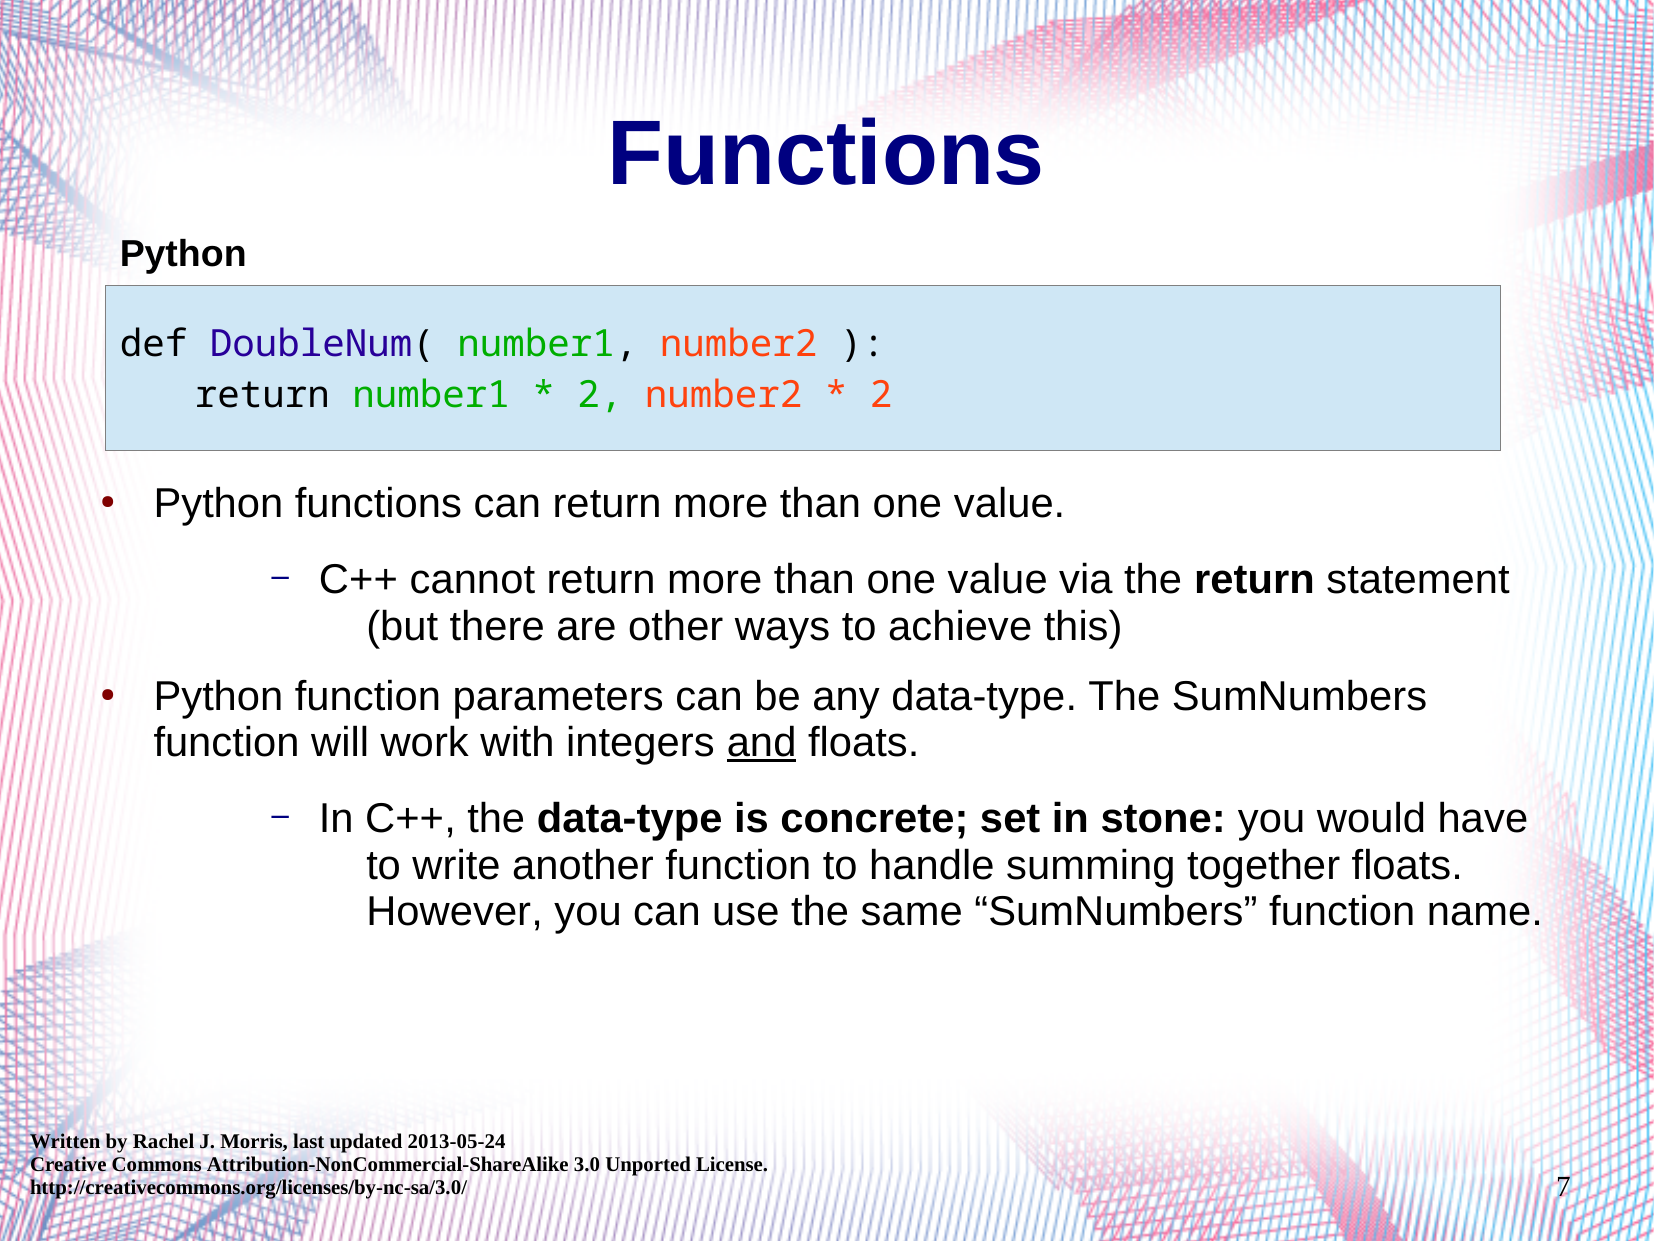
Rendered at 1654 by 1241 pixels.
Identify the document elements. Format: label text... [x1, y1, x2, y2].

text_box Python [105, 225, 796, 282]
picture [0, 0, 1654, 1241]
list Python functions can return more than one value. C++ cannot return more than one value via the return statement (but there are other ways to achieve this) Python function parameters can be any data-type. The SumNumbers function will work with integers and floats. In C++, the data-type is concrete; set in stone: you would have to write another function to handle summing together floats. However, you can use the same “SumNumbers” function name. [82, 480, 1571, 1010]
text_box def DoubleNum( number1, number2 ): return number1 * 2, number2 * 2 [105, 285, 1501, 451]
title Functions [82, 49, 1571, 257]
